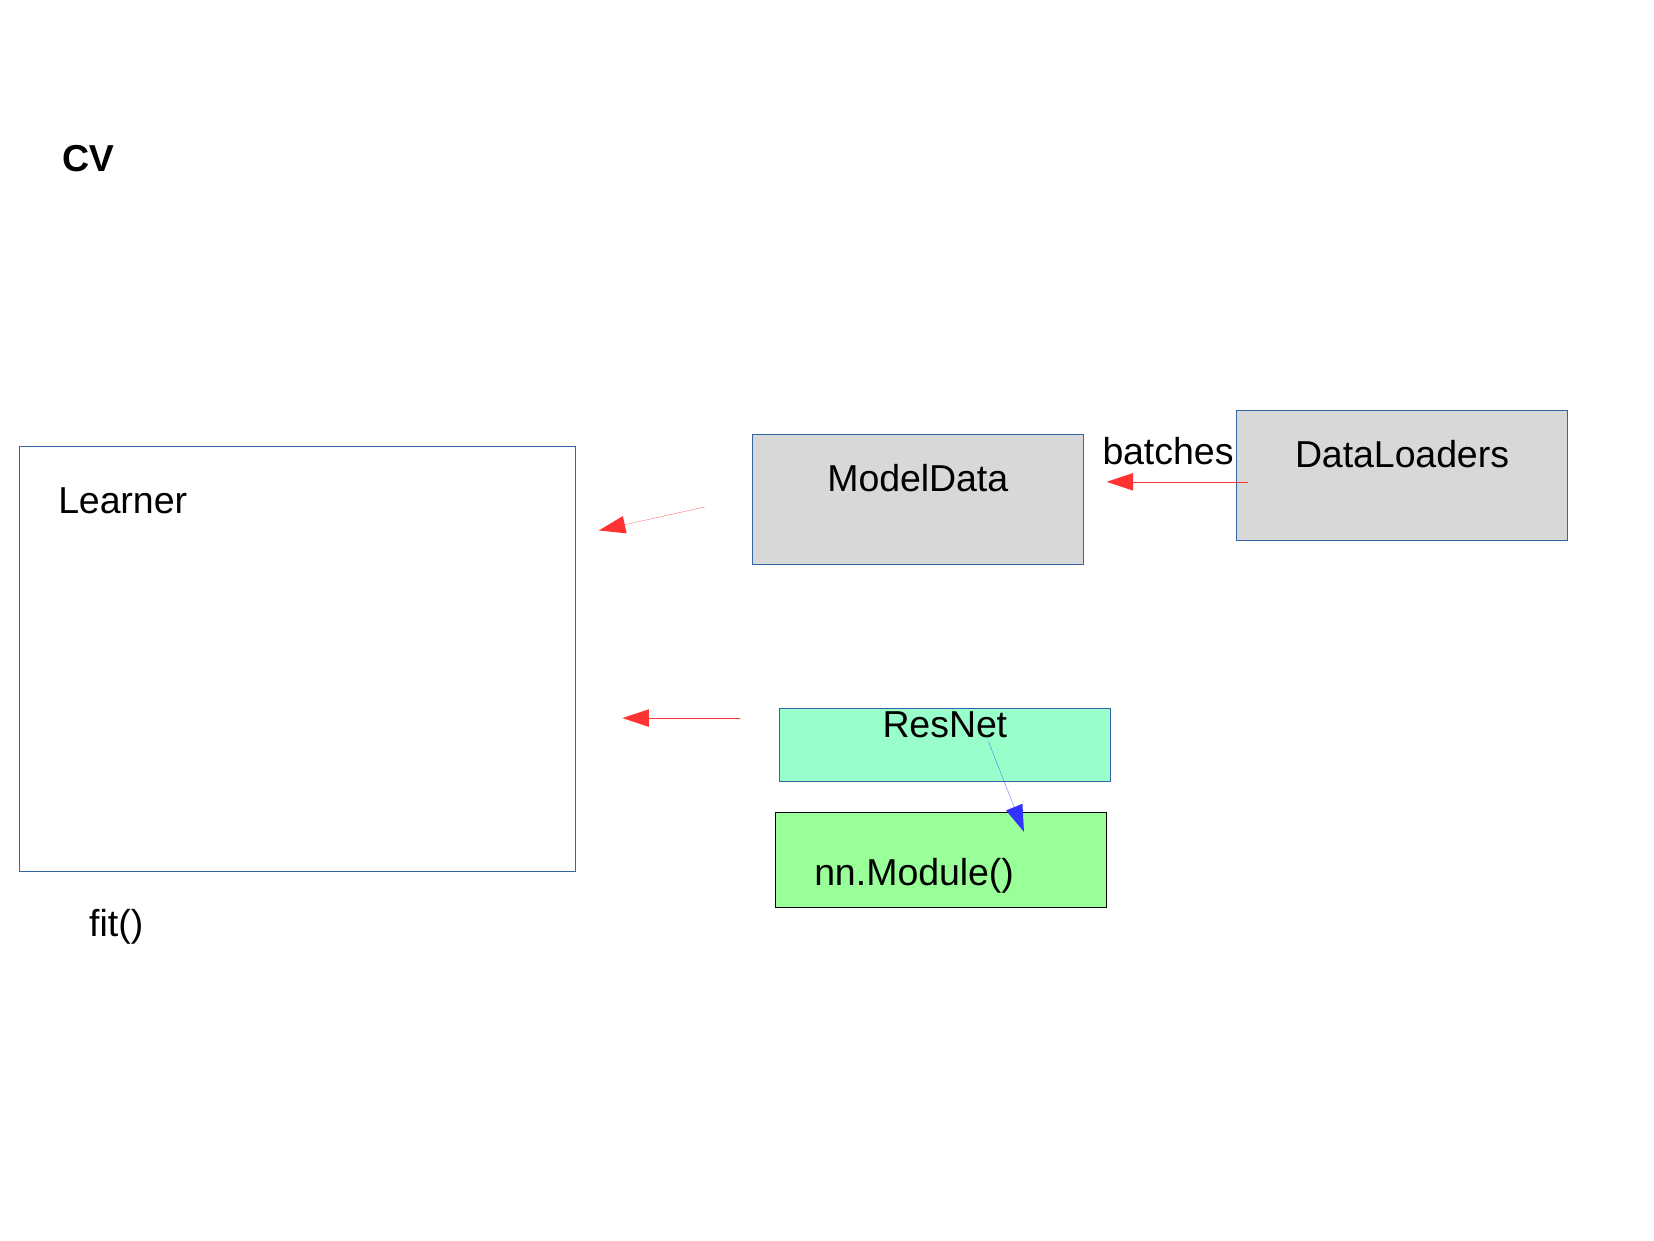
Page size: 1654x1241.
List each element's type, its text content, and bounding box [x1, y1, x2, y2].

text_box DataLoaders [1236, 410, 1568, 541]
text_box ResNet [779, 708, 1111, 782]
text_box ModelData [752, 434, 1084, 565]
text_box nn.Module() [799, 843, 1084, 943]
text_box fit() [74, 895, 304, 953]
text_box [775, 812, 1107, 908]
text_box batches [1087, 422, 1249, 480]
text_box [19, 446, 576, 872]
text_box CV [47, 129, 129, 187]
